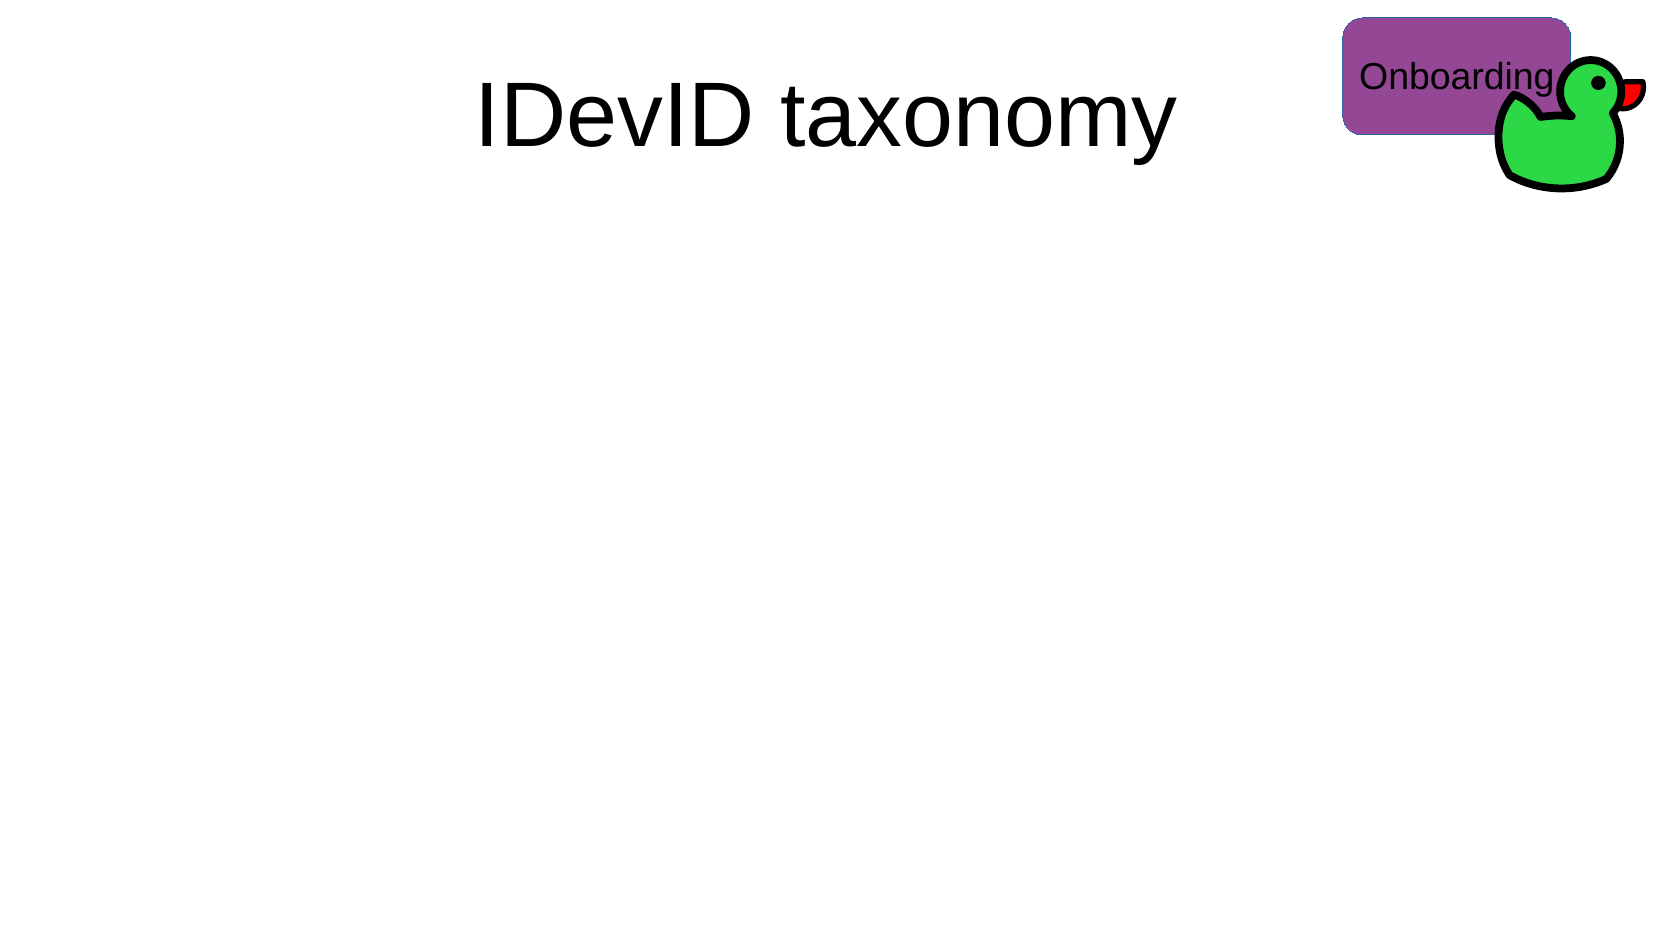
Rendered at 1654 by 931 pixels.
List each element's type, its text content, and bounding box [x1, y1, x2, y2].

text_box Onboarding [1342, 17, 1571, 135]
picture [1486, 44, 1654, 212]
title IDevID taxonomy [82, 37, 1486, 193]
